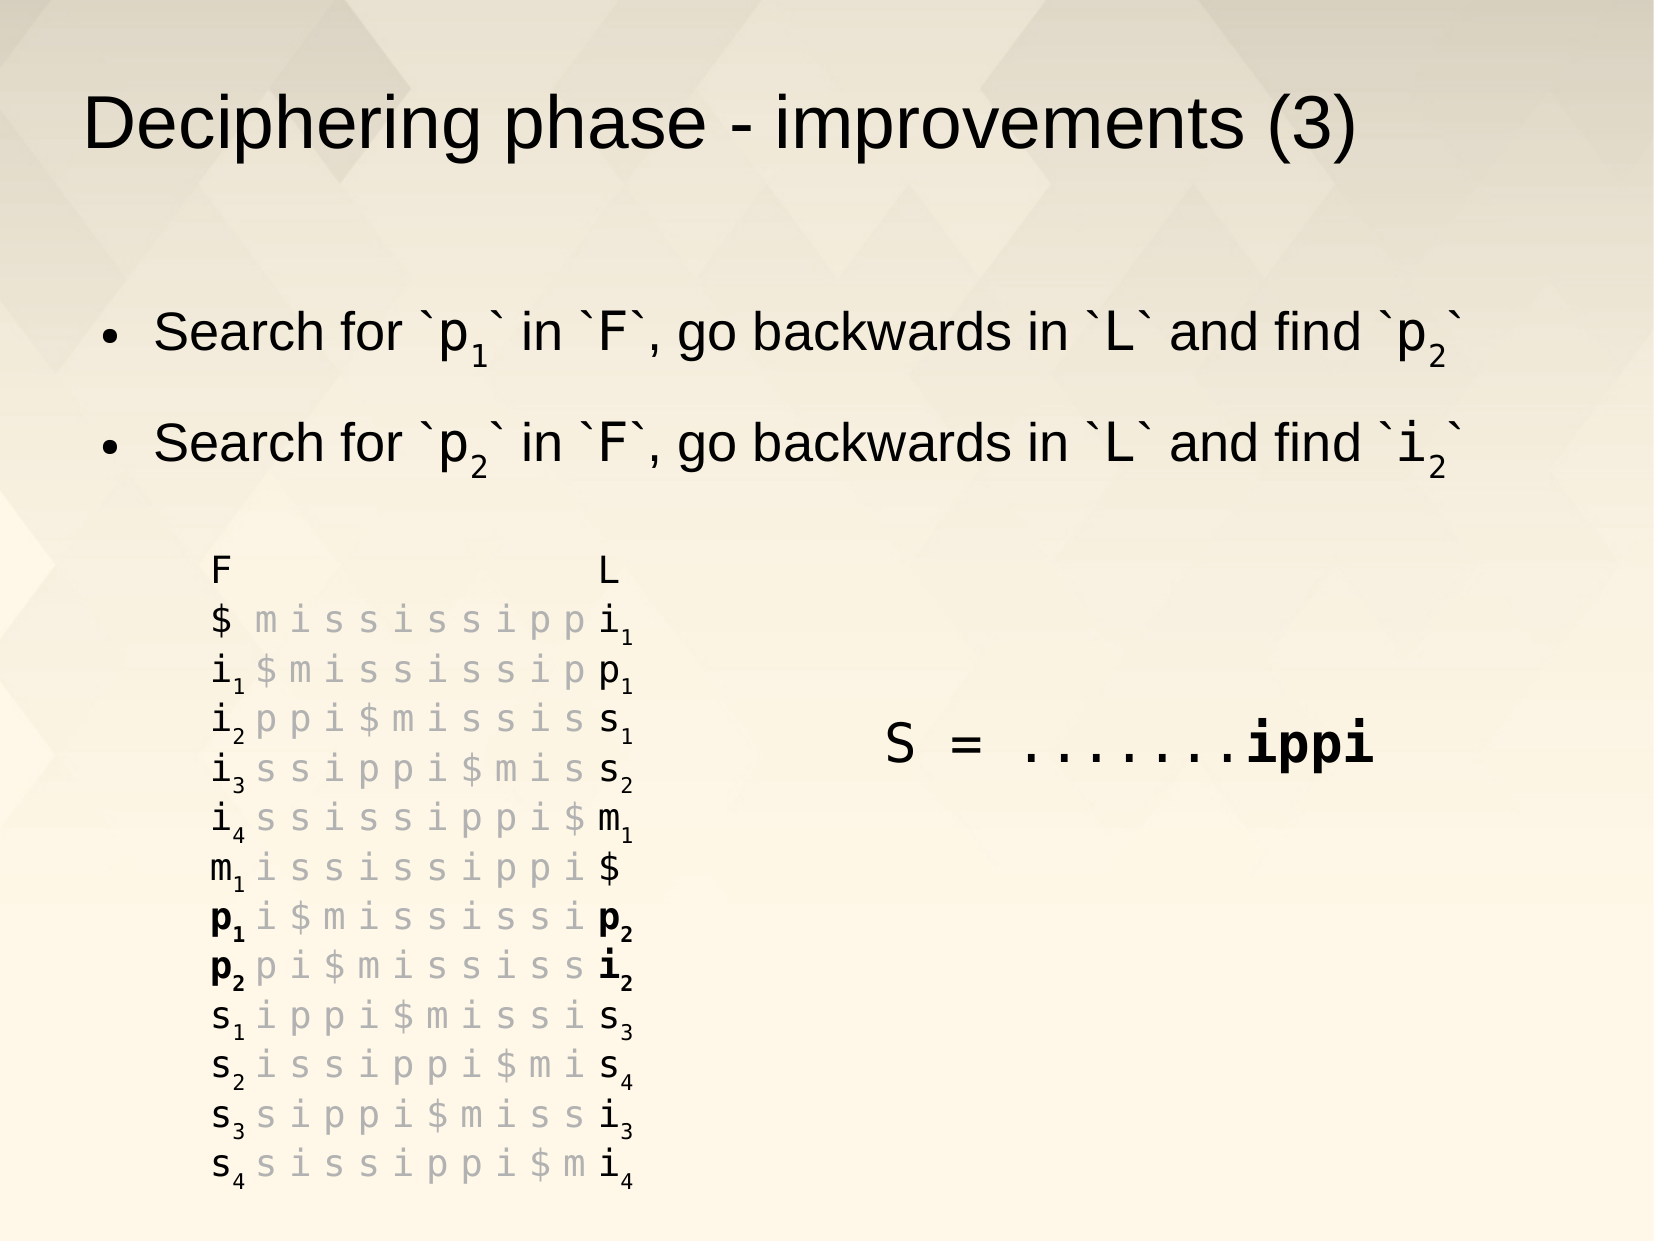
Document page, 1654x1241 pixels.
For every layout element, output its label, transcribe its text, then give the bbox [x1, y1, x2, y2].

list Search for `p1` in `F`, go backwards in `L` and find `p2` Search for `p2` in `F`, go backwards in `L` and find `i2` [82, 300, 1571, 1070]
picture [0, 0, 1654, 1241]
text_box F L $ mississippi1 i1 $mississipp1 i2 ppi$mississ1 i3 ssippi$miss2 i4 ssissippi$m1 m1 ississippi$ p1 i$mississip2 p2 pi$mississi2 s1 ippi$missis3 s2 issippi$mis4 s3 sippi$missi3 s4 sissippi$mi4 [195, 541, 706, 1202]
text_box S = .......ippi [870, 705, 1591, 826]
title Deciphering phase - improvements (3) [82, 49, 1571, 196]
